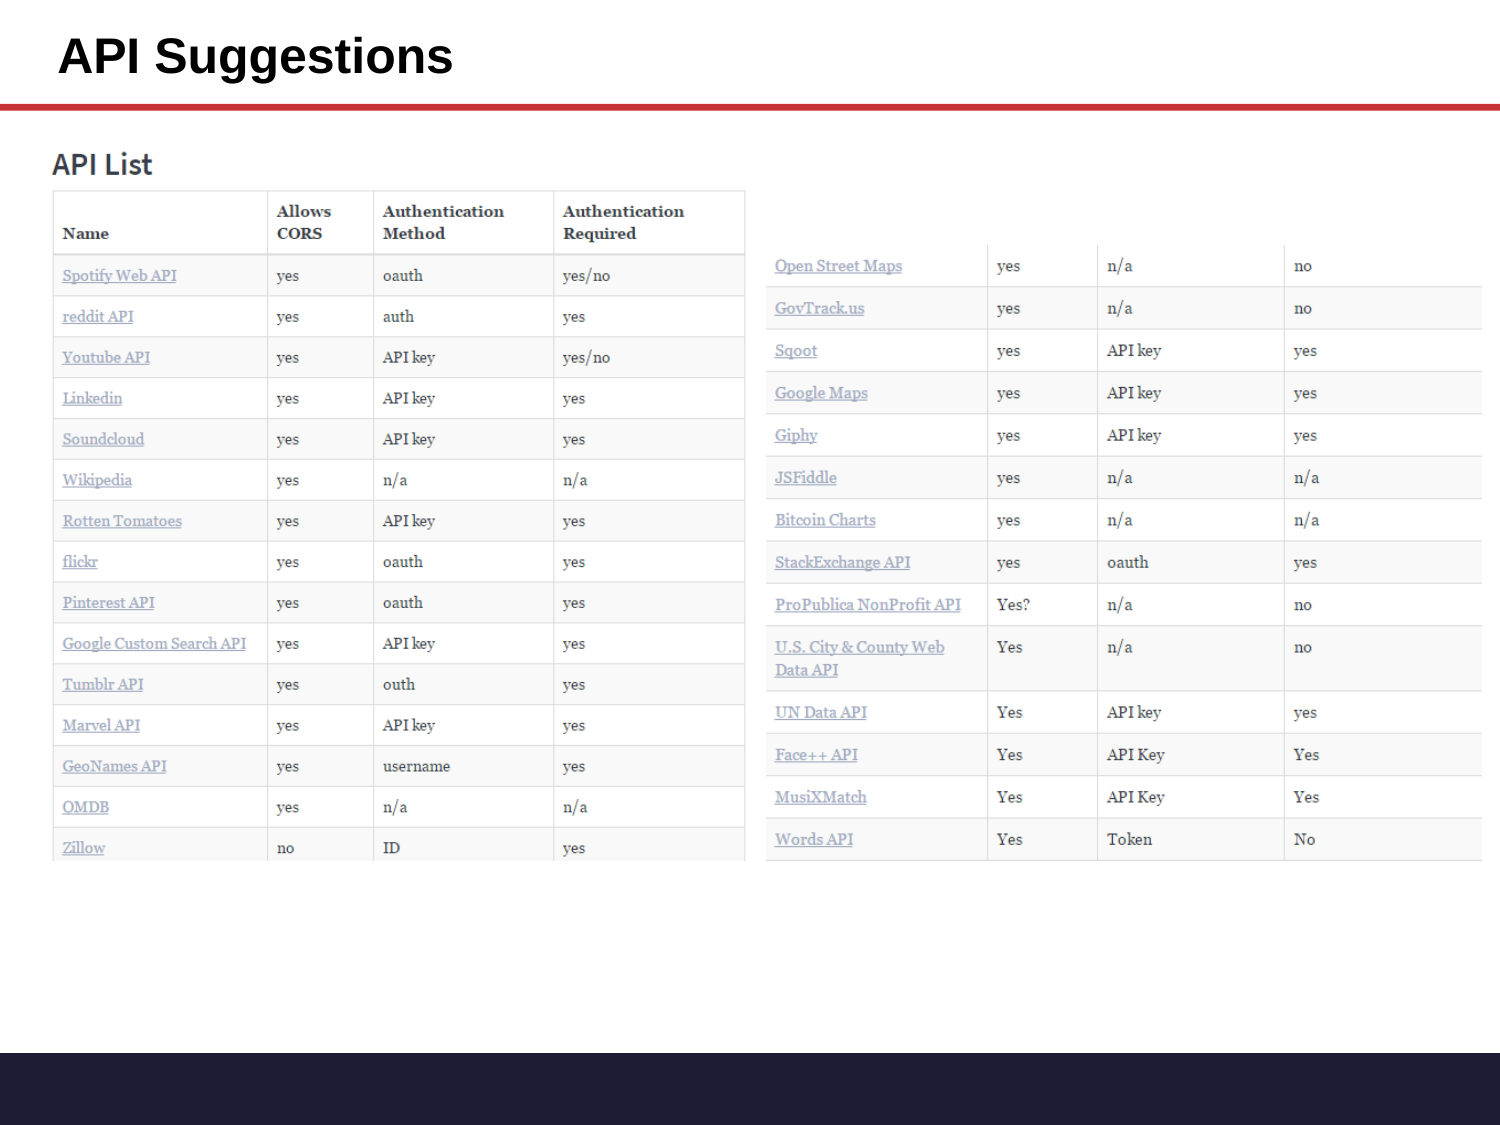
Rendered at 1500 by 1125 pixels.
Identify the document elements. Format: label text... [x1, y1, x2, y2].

picture [45, 144, 762, 861]
picture [766, 245, 1482, 861]
text_box API Suggestions [49, 16, 1163, 91]
